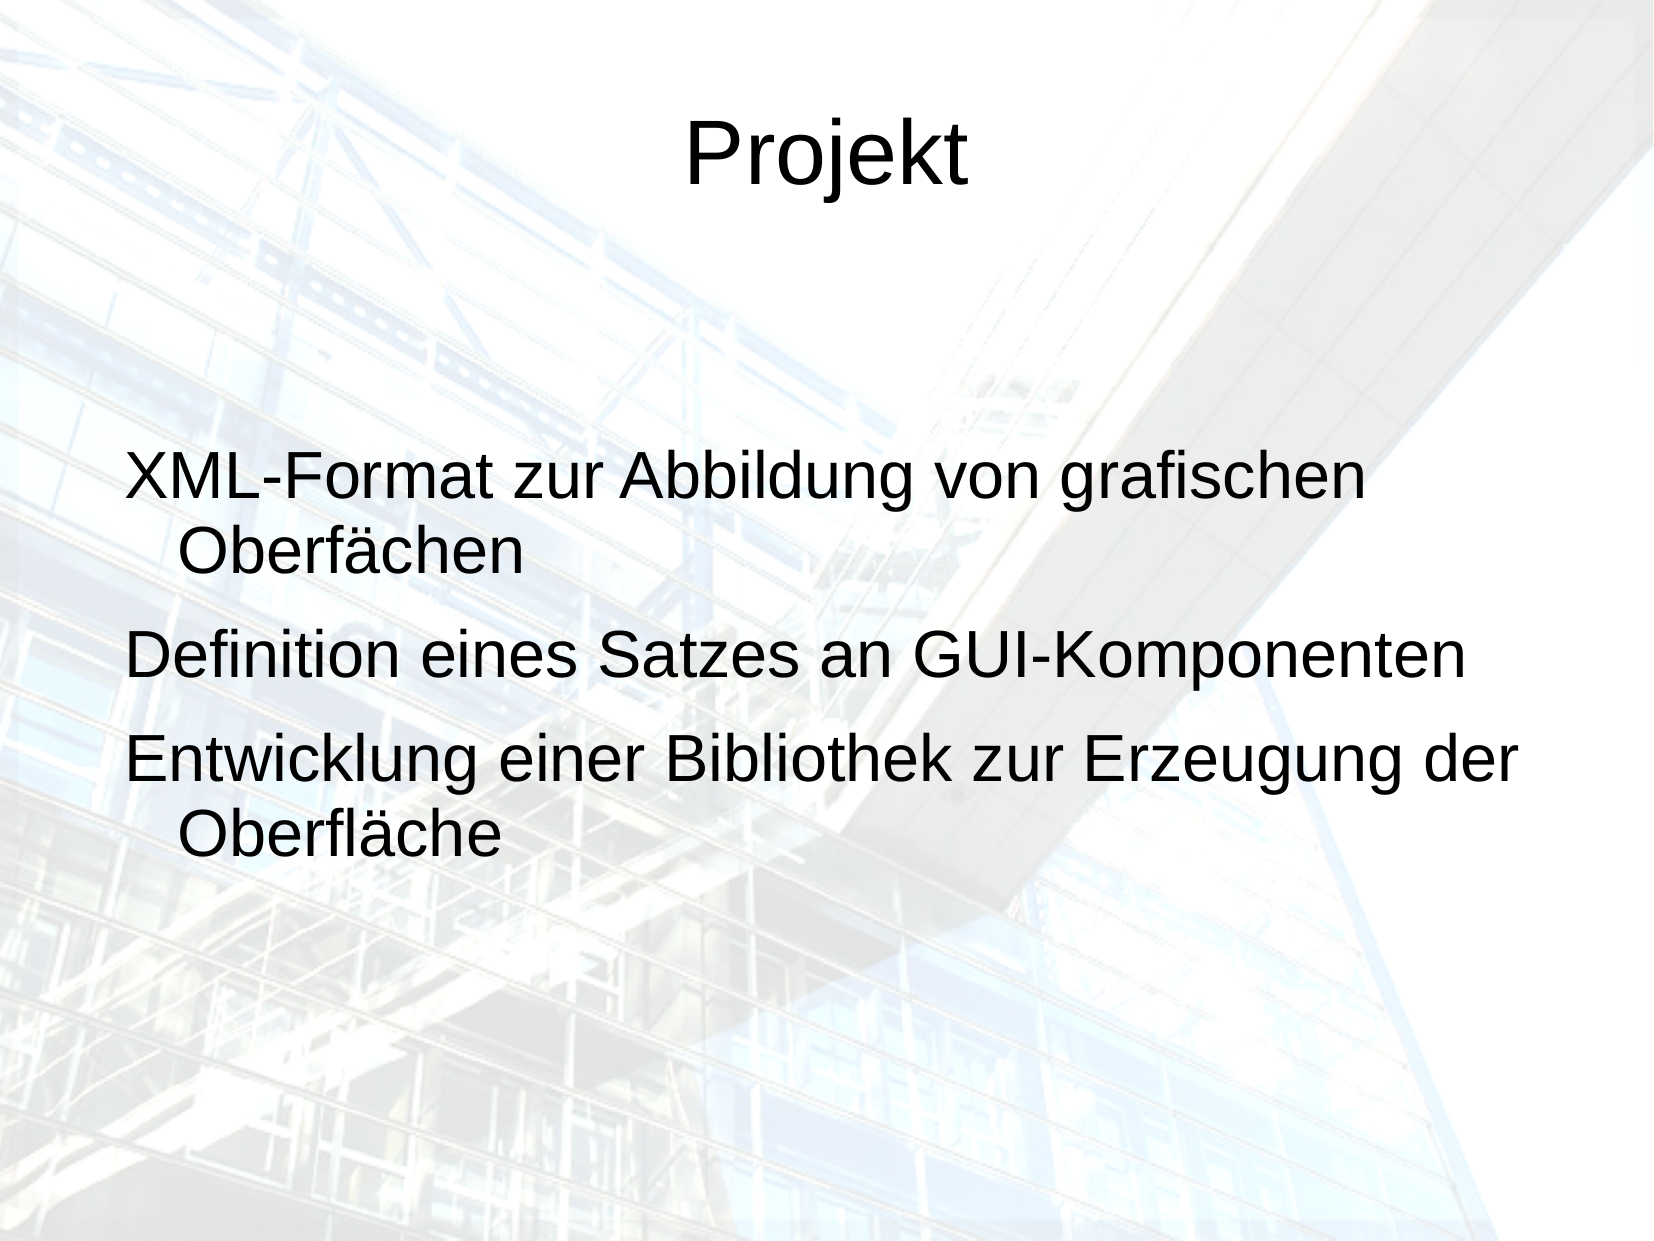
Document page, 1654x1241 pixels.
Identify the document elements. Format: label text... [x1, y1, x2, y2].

picture [0, 0, 1654, 1241]
list XML-Format zur Abbildung von grafischen Oberfächen Definition eines Satzes an GUI-Komponenten Entwicklung einer Bibliothek zur Erzeugung der Oberfläche [106, 437, 1595, 916]
title Projekt [82, 56, 1571, 250]
